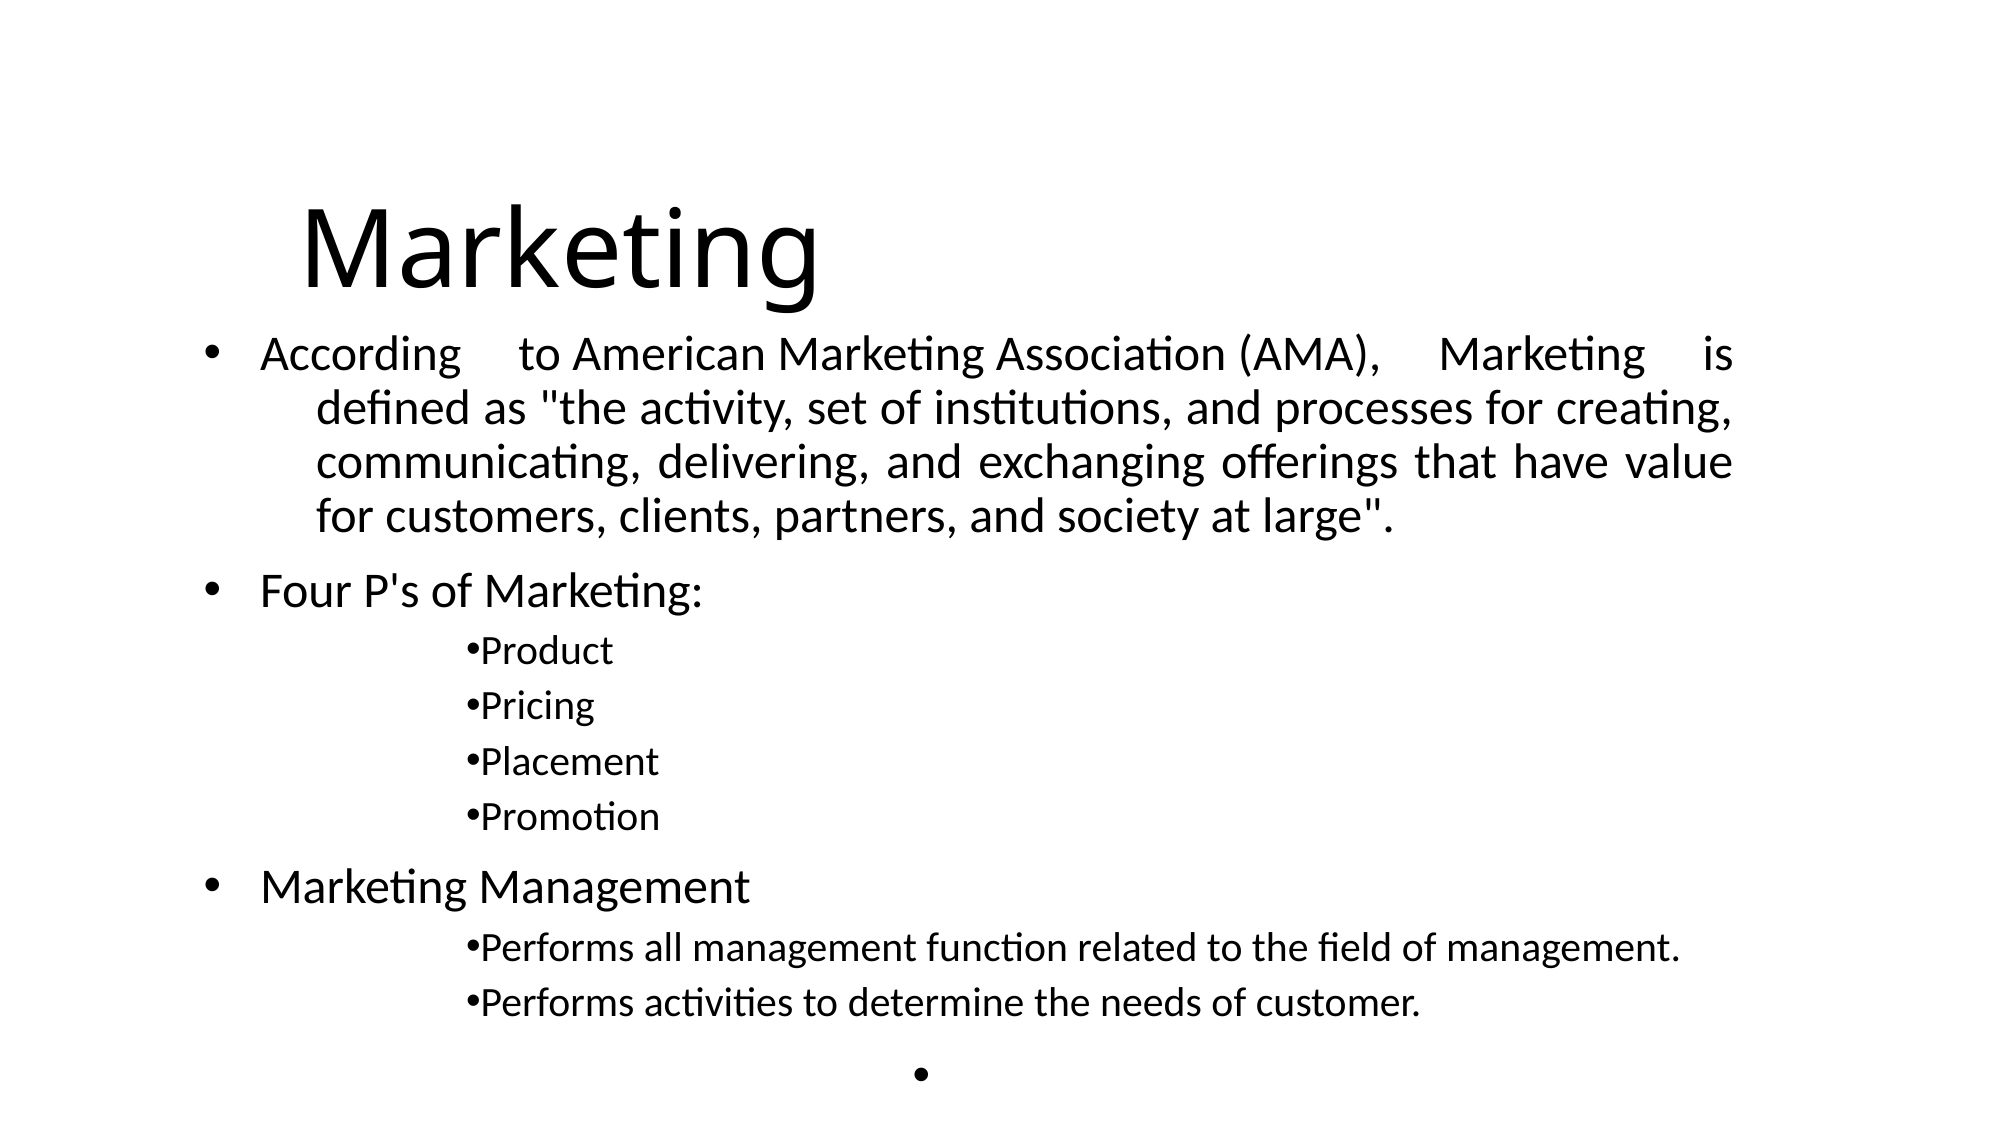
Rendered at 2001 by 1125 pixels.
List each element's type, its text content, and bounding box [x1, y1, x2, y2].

subtitle According to American Marketing Association (AMA), Marketing is defined as "the activity, set of institutions, and processes for creating, communicating, delivering, and exchanging offerings that have value for customers, clients, partners, and society at large". Four P's of Marketing: Product Pricing Placement Promotion Marketing Management Performs all management function related to the field of management. Performs activities to determine the needs of customer. [188, 319, 1750, 1075]
title Marketing [249, 184, 873, 319]
